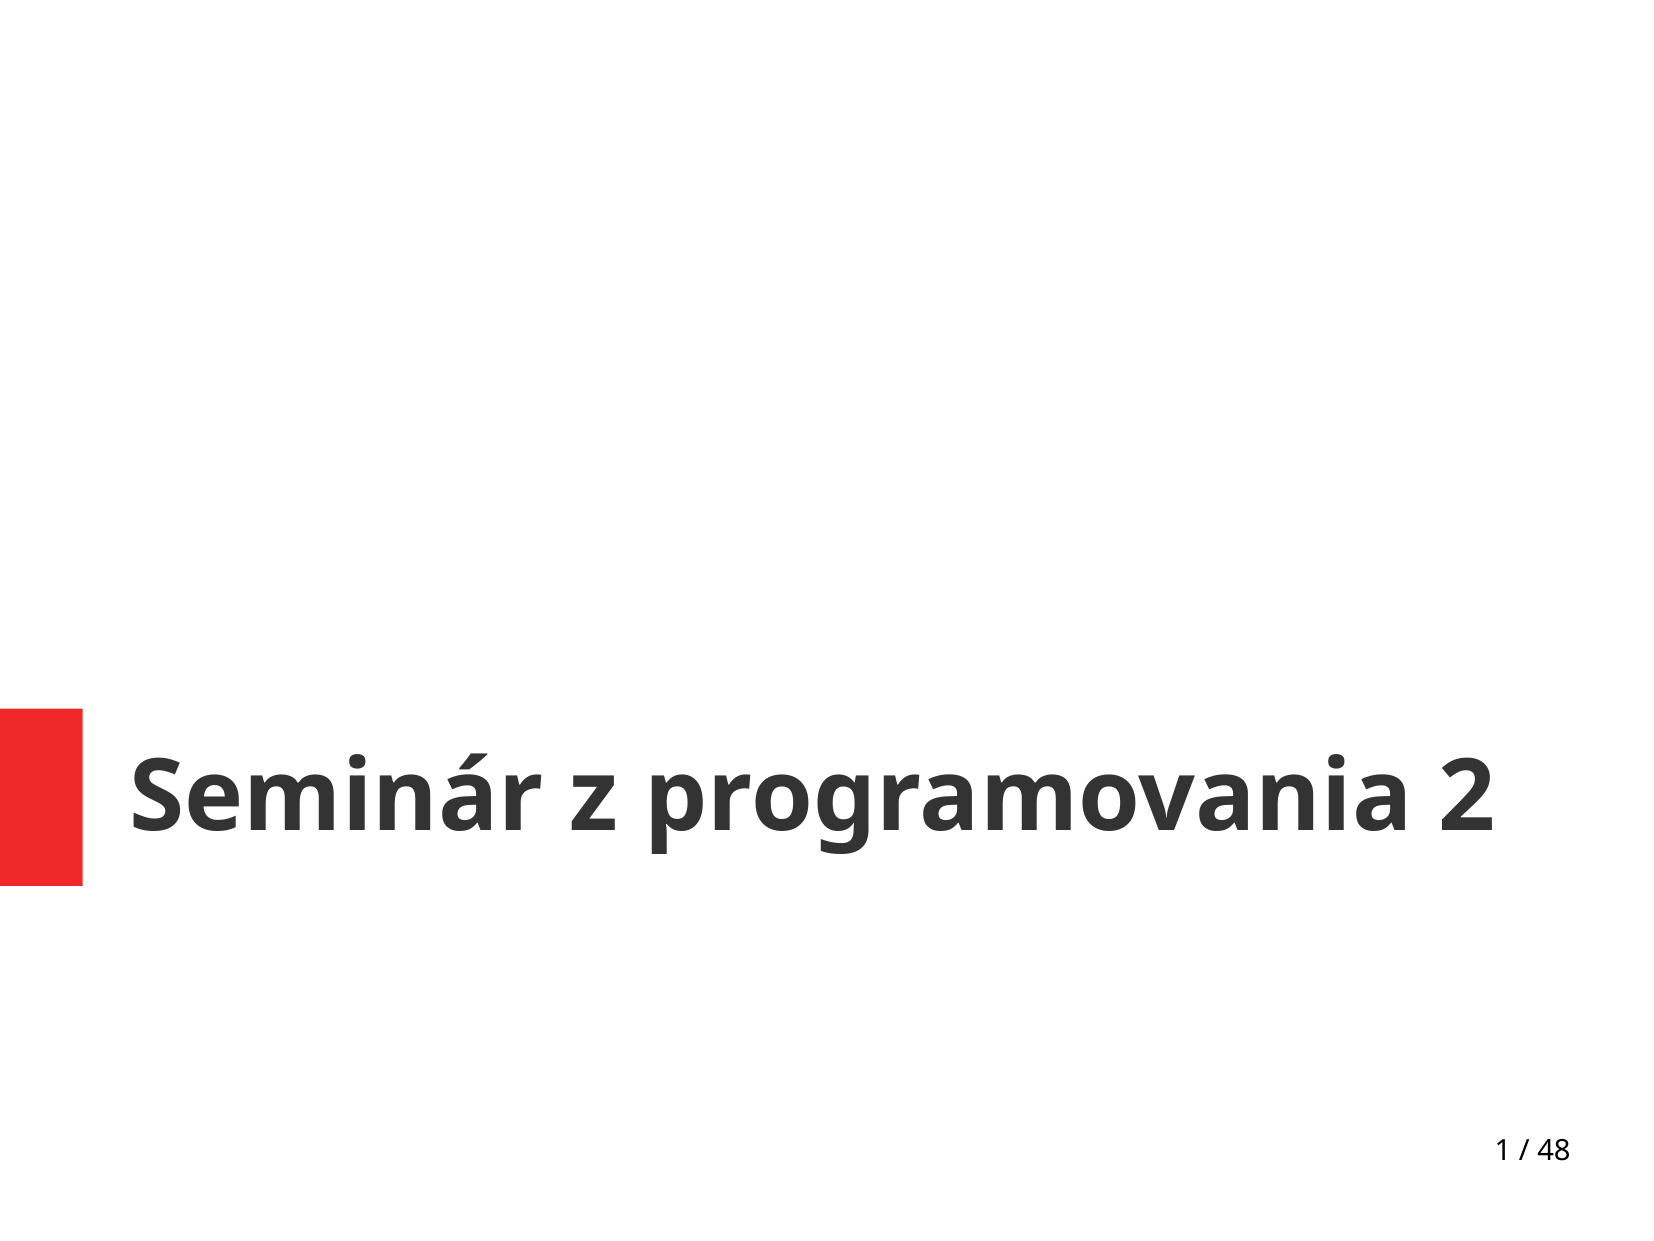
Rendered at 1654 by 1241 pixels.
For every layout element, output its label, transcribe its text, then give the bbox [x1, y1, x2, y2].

title Seminár z programovania 2 [129, 655, 1536, 928]
